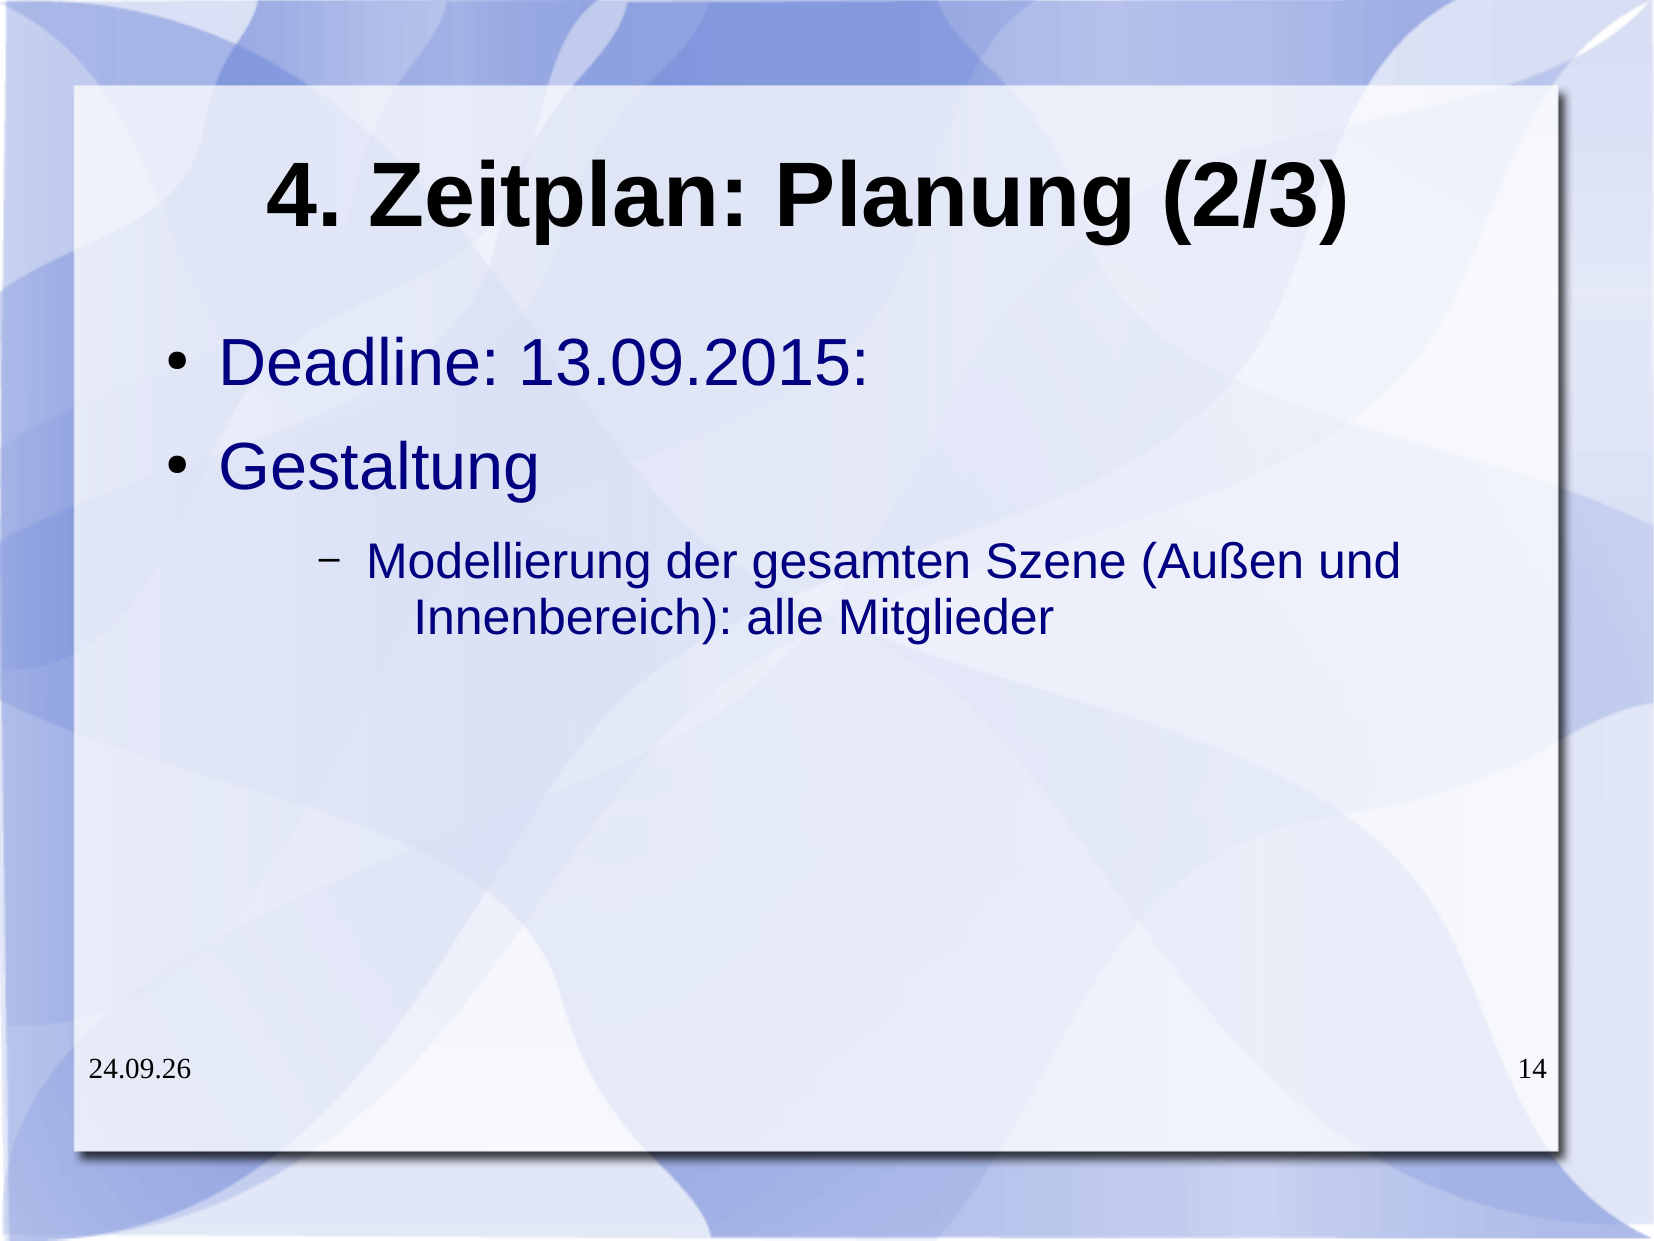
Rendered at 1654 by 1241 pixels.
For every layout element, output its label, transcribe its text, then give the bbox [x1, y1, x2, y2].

picture [0, 0, 1654, 1241]
list Deadline: 13.09.2015: Gestaltung Modellierung der gesamten Szene (Außen und Innenbereich): alle Mitglieder [129, 324, 1489, 975]
title 4. Zeitplan: Planung (2/3) [82, 90, 1536, 298]
